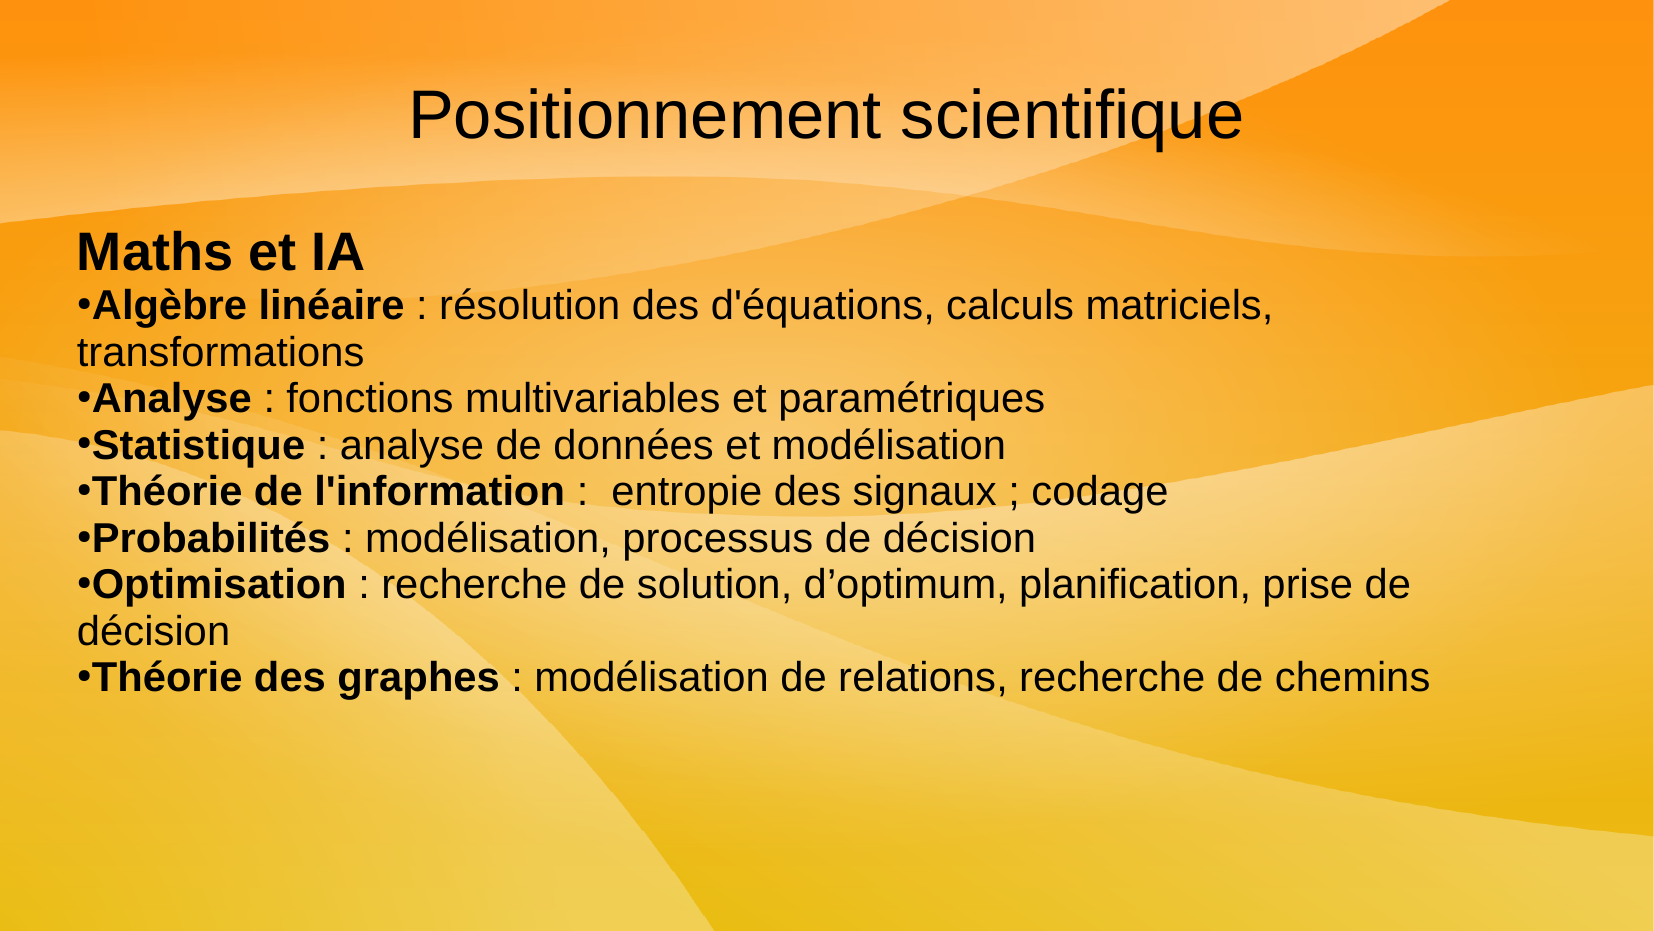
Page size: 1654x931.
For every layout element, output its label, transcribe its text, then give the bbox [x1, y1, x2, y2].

title Positionnement scientifique [82, 37, 1571, 193]
subtitle Maths et IA Algèbre linéaire : résolution des d'équations, calculs matriciels, transformations Analyse : fonctions multivariables et paramétriques Statistique : analyse de données et modélisation Théorie de l'information : entropie des signaux ; codage Probabilités : modélisation, processus de décision Optimisation : recherche de solution, d’optimum, planification, prise de décision Théorie des graphes : modélisation de relations, recherche de chemins [76, 179, 1565, 928]
picture [0, 0, 1654, 931]
